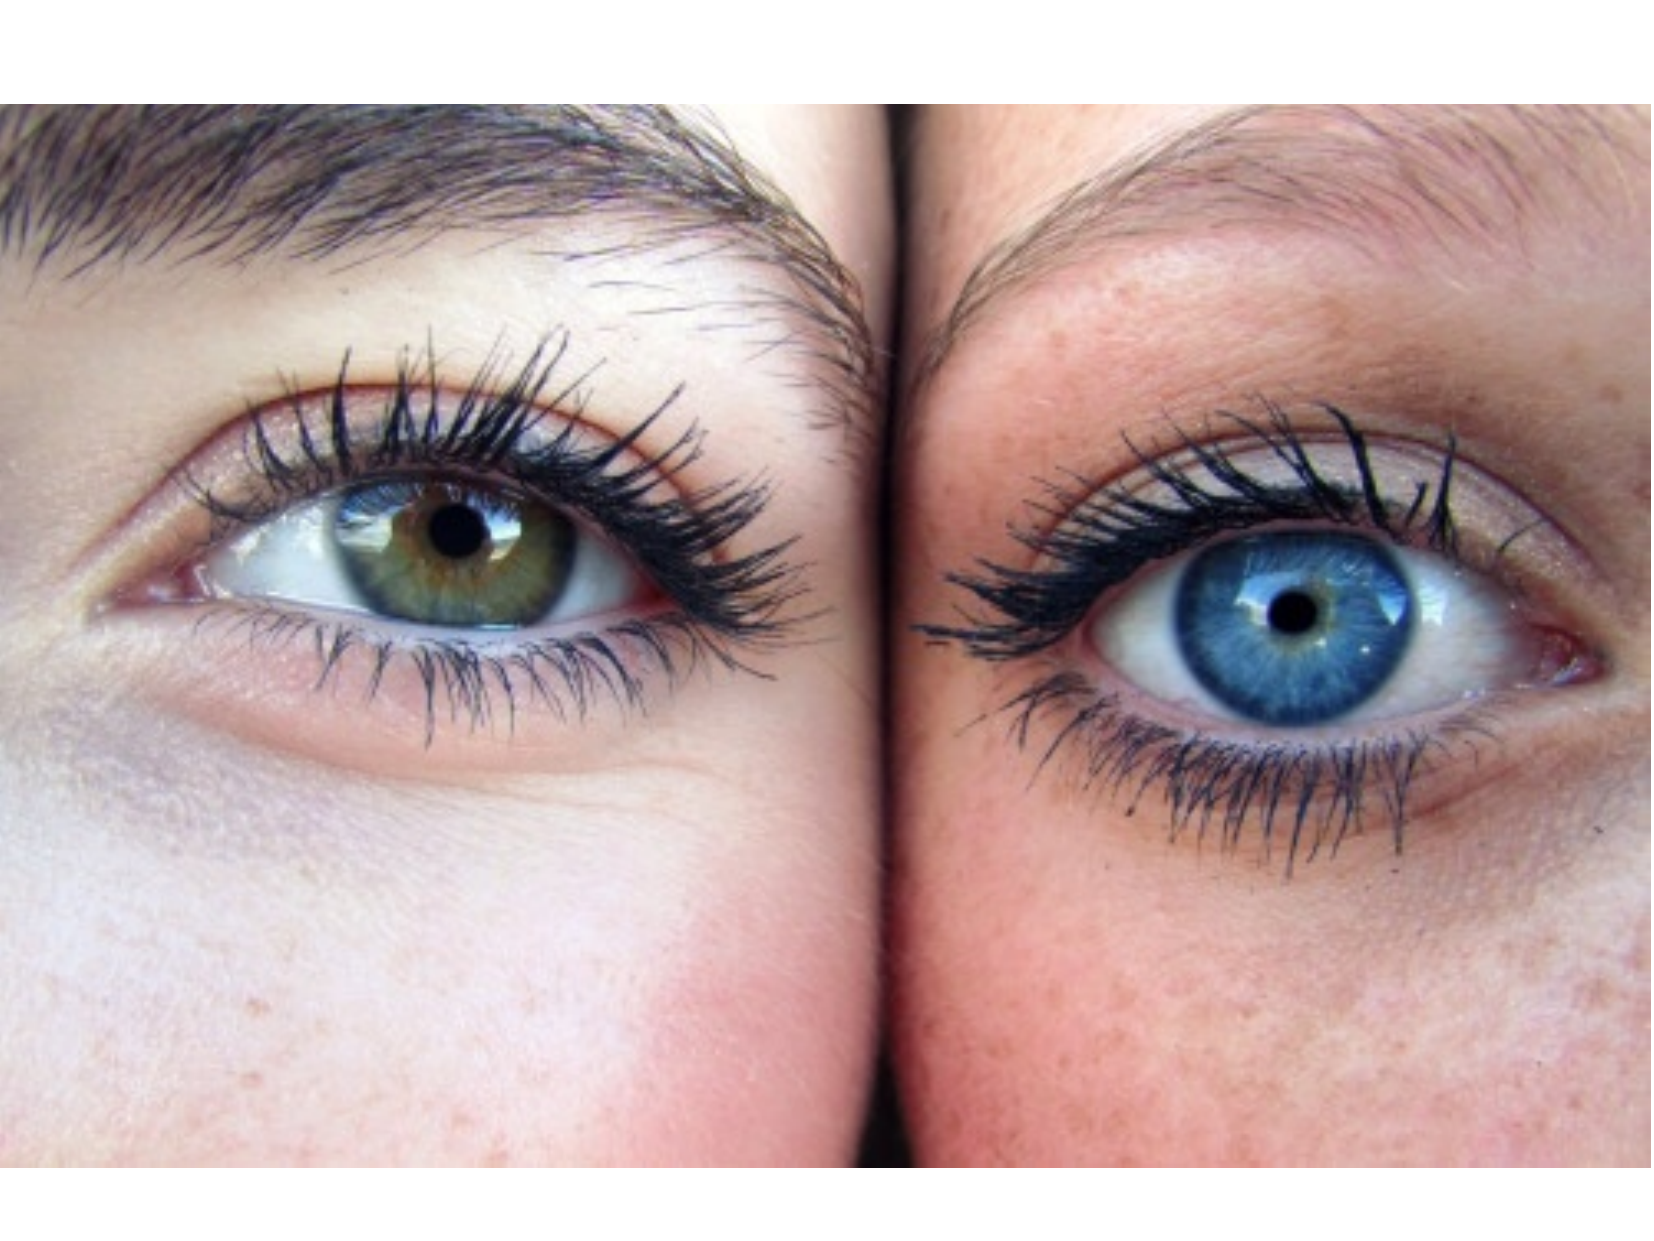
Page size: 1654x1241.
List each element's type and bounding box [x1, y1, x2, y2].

picture [0, 104, 1651, 1168]
